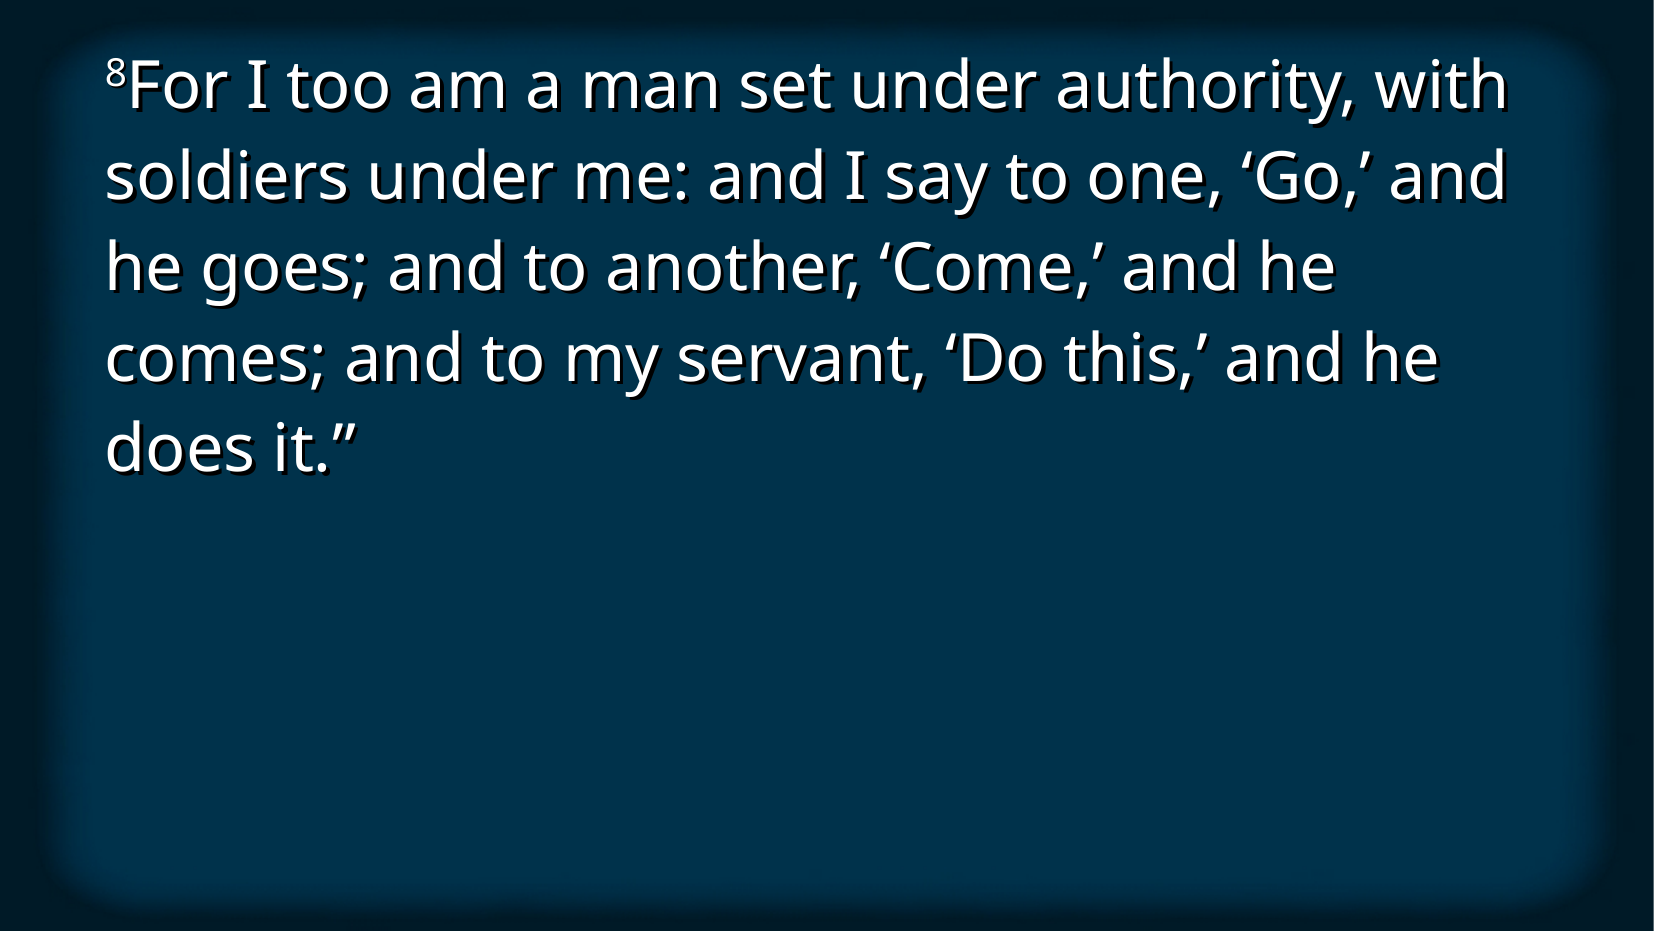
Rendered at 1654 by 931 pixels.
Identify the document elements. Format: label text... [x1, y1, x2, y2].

text_box 8For I too am a man set under authority, with soldiers under me: and I say to one, ‘Go,’ and he goes; and to another, ‘Come,’ and he comes; and to my servant, ‘Do this,’ and he does it.” [90, 30, 1561, 400]
picture [0, 0, 1654, 931]
